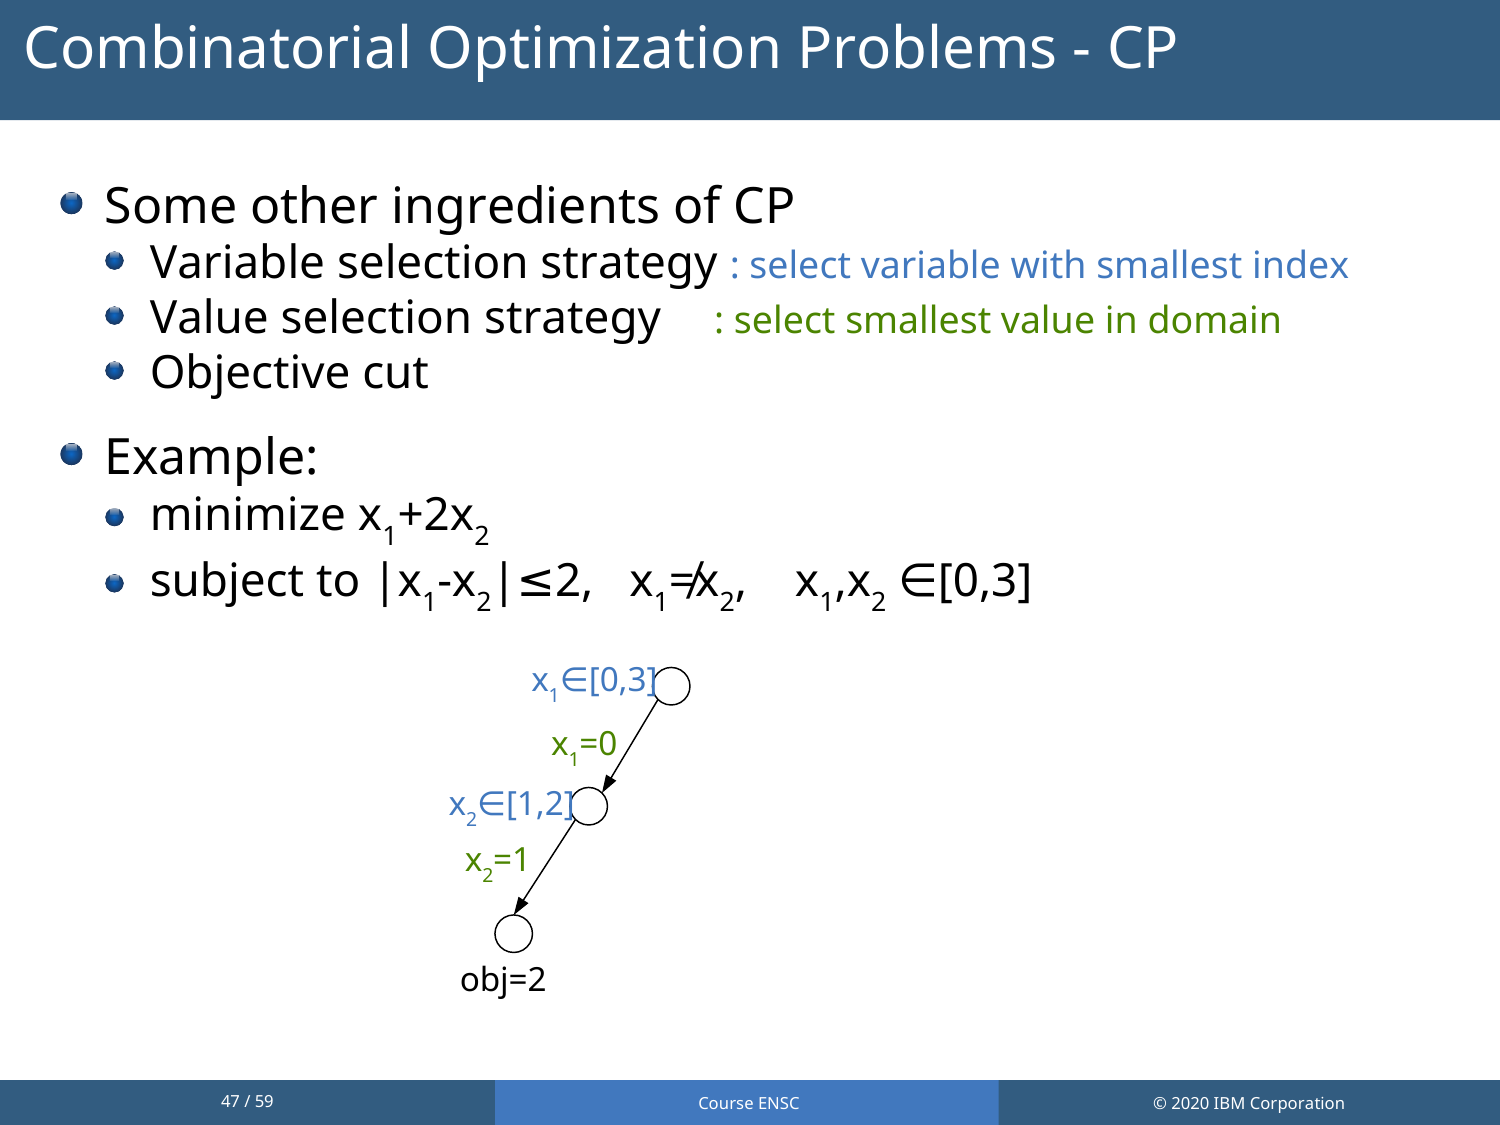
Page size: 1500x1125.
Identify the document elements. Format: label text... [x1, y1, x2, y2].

text_box x2∈[1,2] [433, 774, 629, 838]
text_box obj=2 [445, 950, 590, 1006]
title Combinatorial Optimization Problems - CP [0, 0, 1500, 121]
text_box x1=0 [536, 715, 644, 785]
list Some other ingredients of CP Variable selection strategy : select variable with smallest index Value selection strategy : select smallest value in domain Objective cut Example: minimize x1+2x2 subject to |x1-x2|≤2, x1≠x2, x1,x2 ∈[0,3] [45, 165, 1441, 1036]
text_box x2=1 [450, 831, 558, 901]
text_box x1∈[0,3] [516, 650, 712, 714]
text_box [494, 915, 533, 950]
